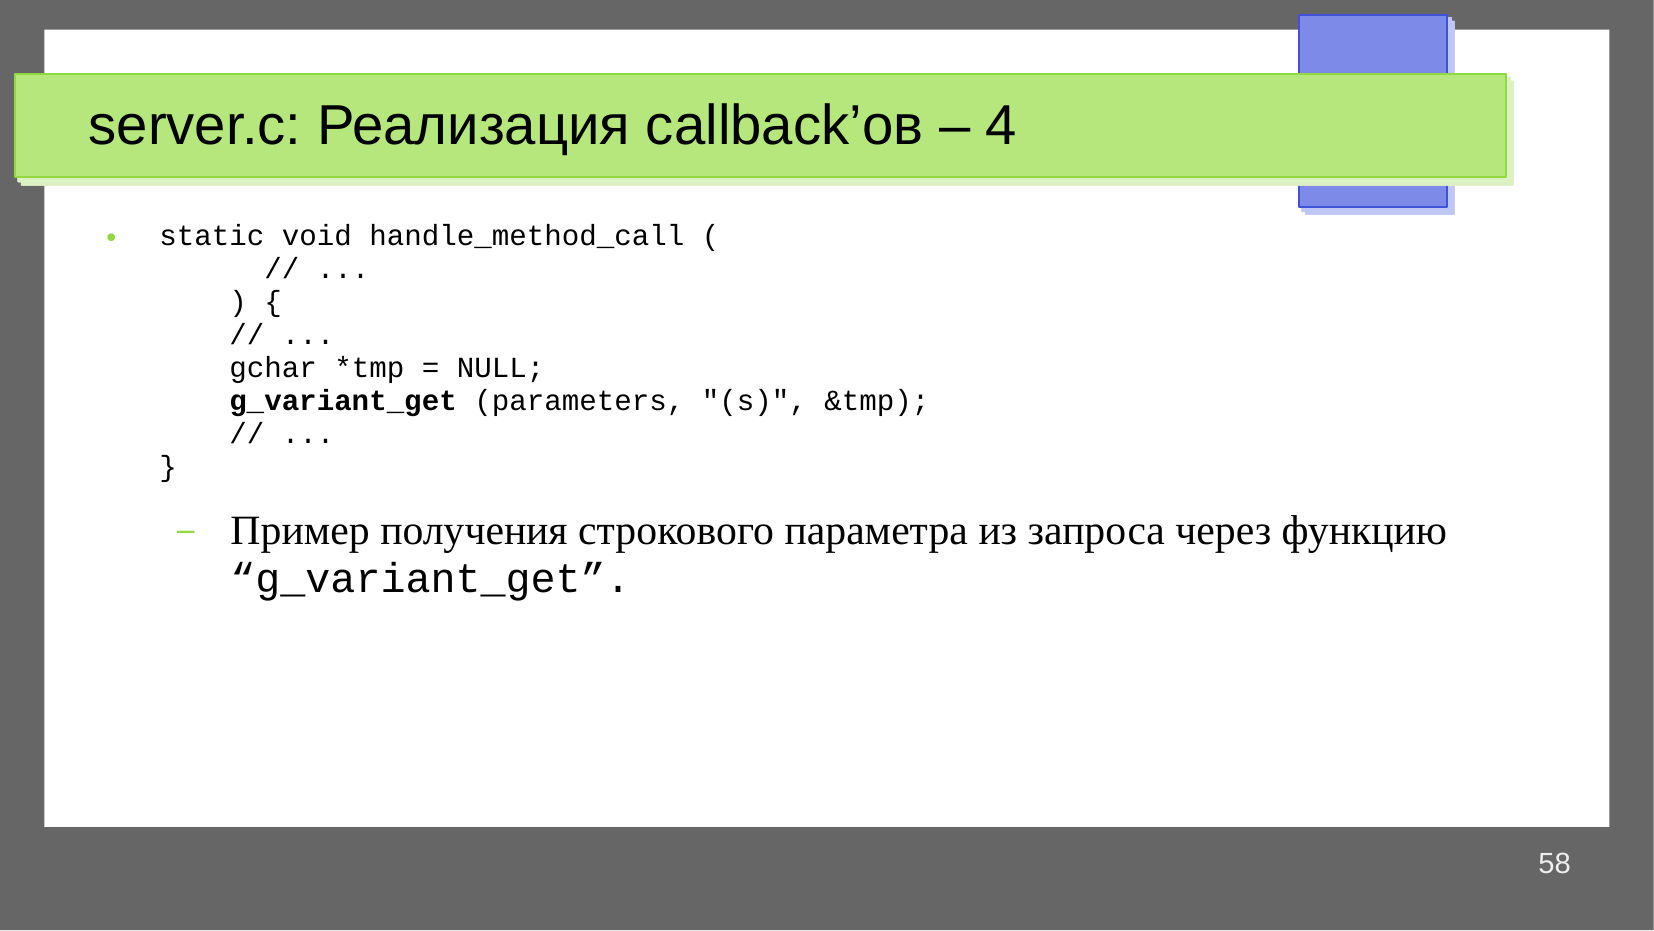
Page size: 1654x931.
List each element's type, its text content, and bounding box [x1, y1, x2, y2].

title server.c: Реализация callback’ов – 4 [88, 73, 1506, 178]
list static void handle_method_call ( // ... ) { // ... gchar *tmp = NULL; g_variant_get (parameters, "(s)", &tmp); // ... } Пример получения строкового параметра из запроса через функцию “g_variant_get”. [88, 221, 1565, 813]
